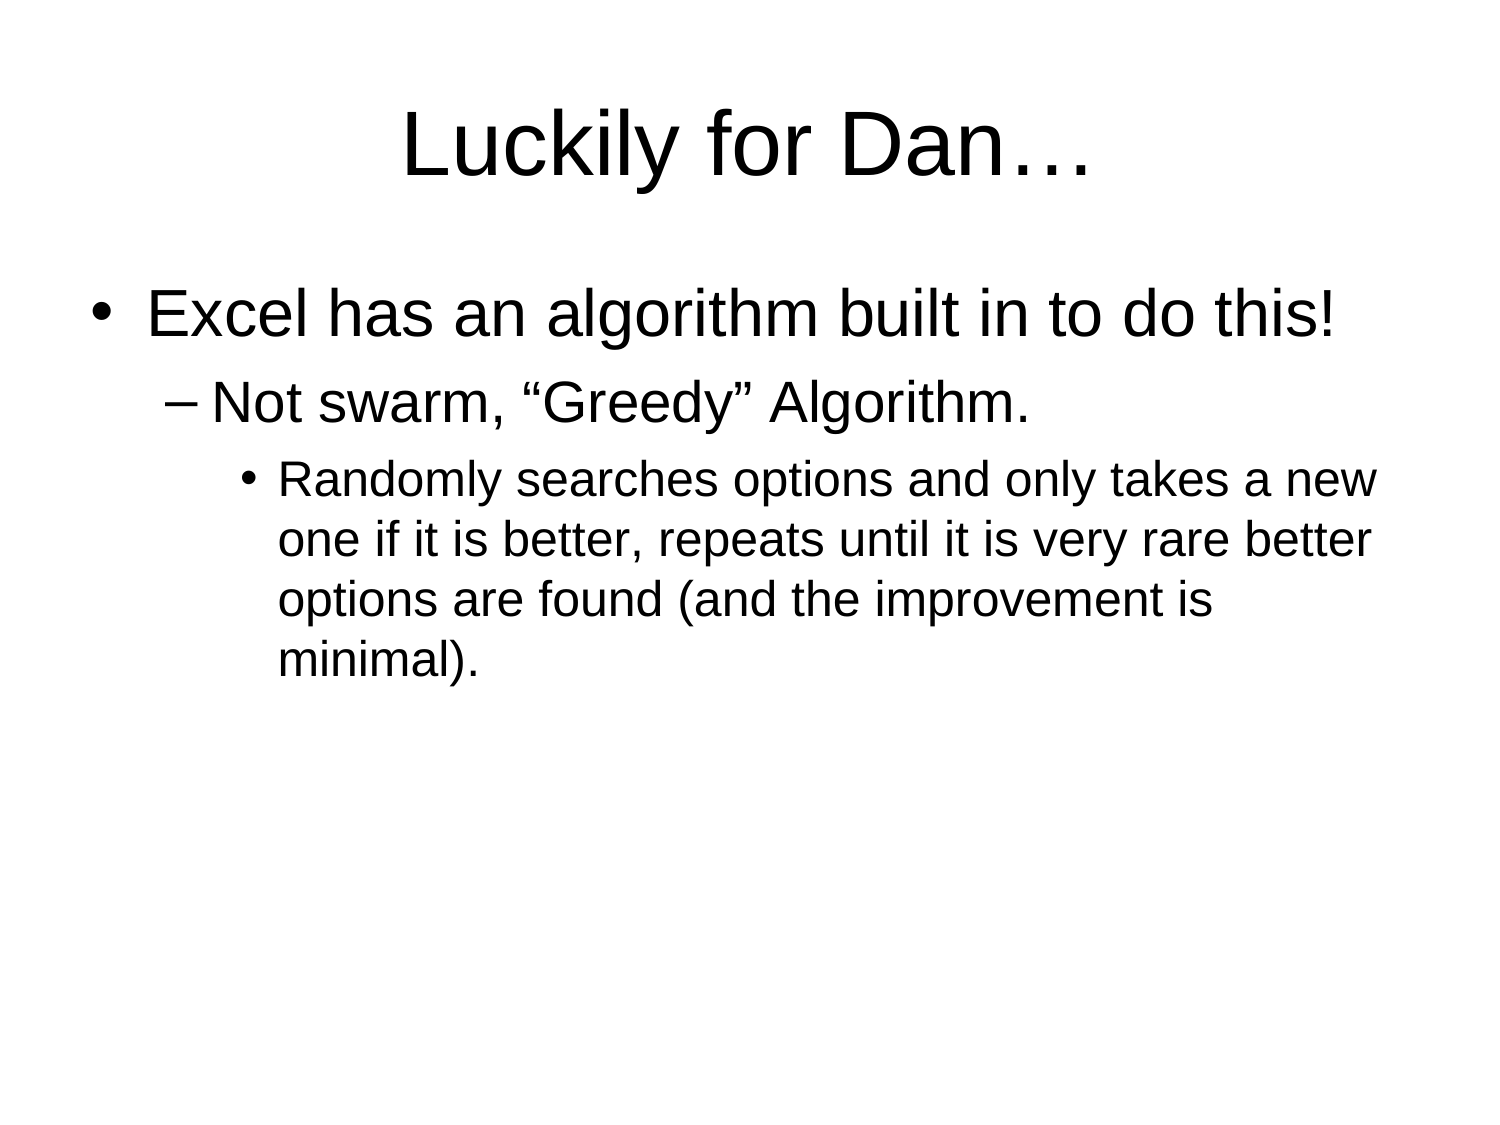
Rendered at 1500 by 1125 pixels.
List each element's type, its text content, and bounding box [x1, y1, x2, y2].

list Excel has an algorithm built in to do this! Not swarm, “Greedy” Algorithm. Randomly searches options and only takes a new one if it is better, repeats until it is very rare better options are found (and the improvement is minimal). [75, 262, 1426, 1005]
title Luckily for Dan… [75, 45, 1426, 233]
